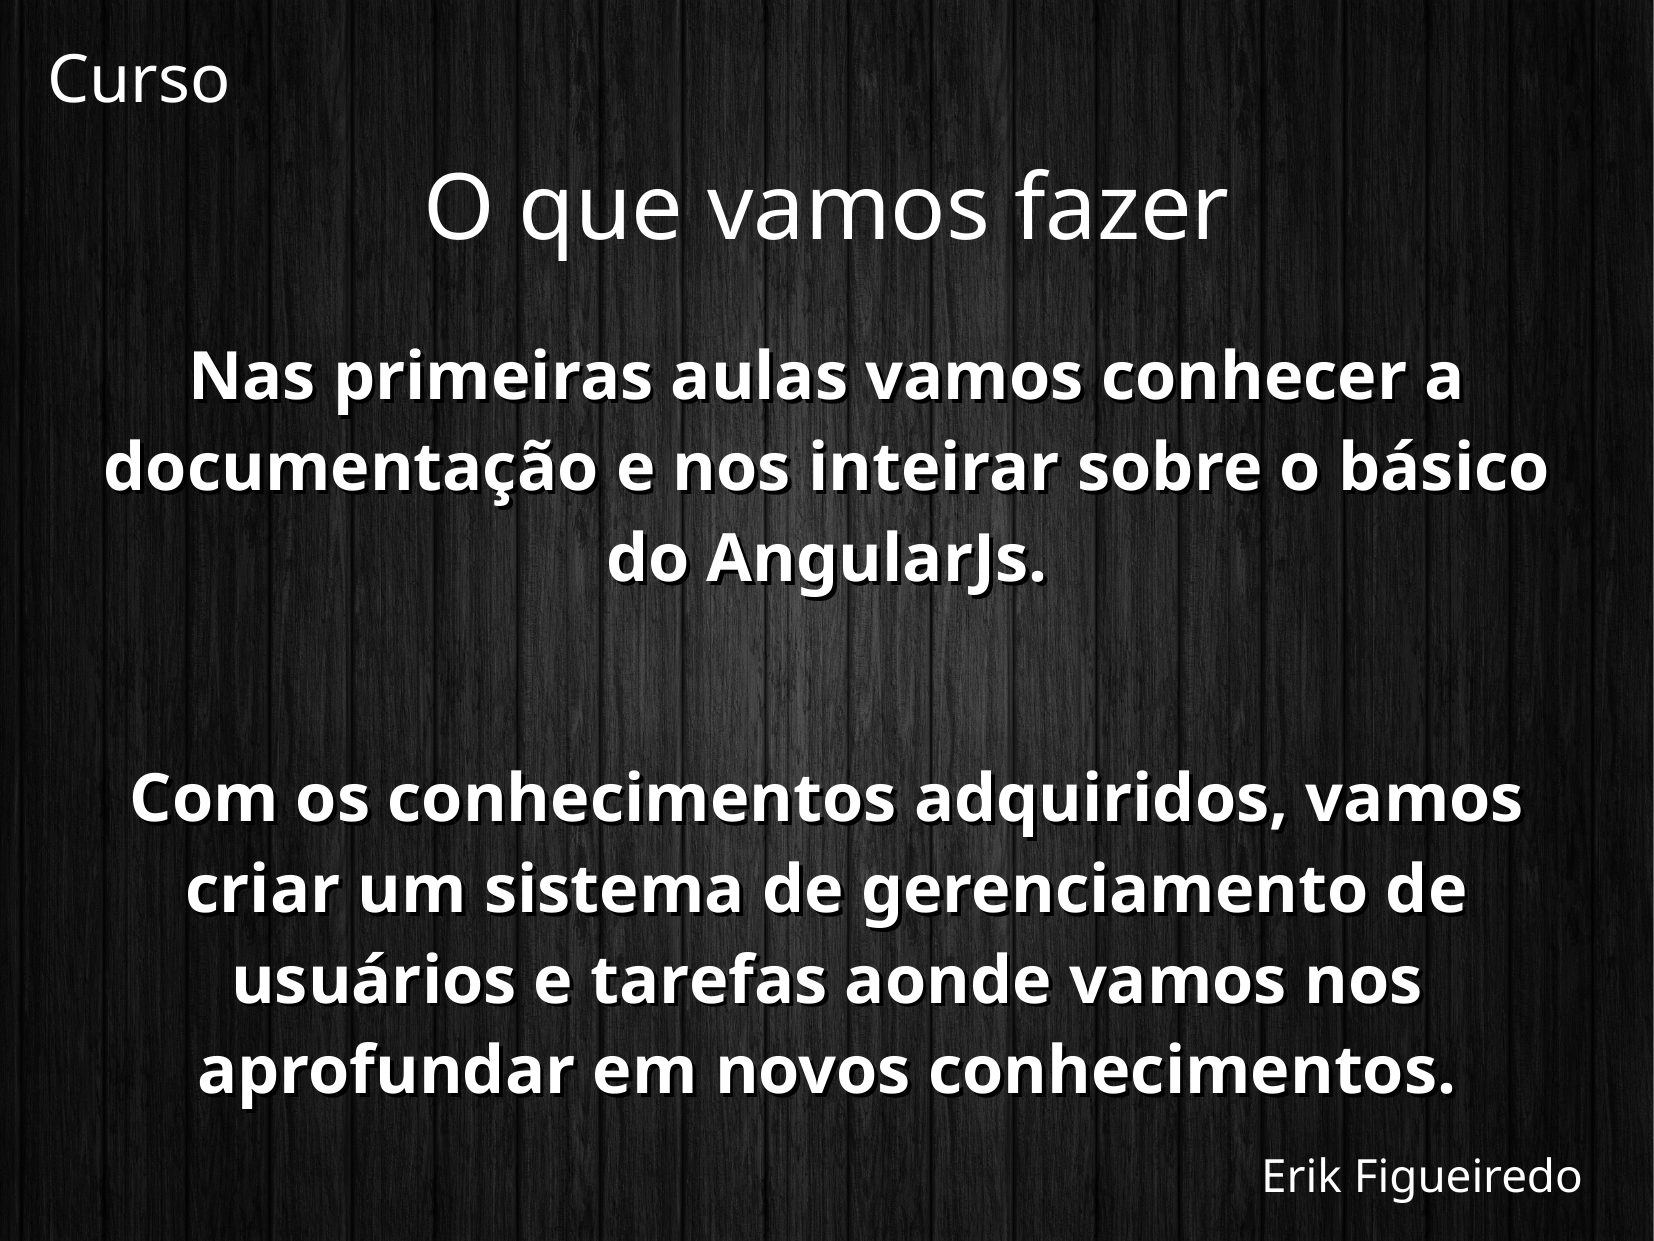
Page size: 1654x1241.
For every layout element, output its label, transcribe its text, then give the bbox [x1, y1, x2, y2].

list Nas primeiras aulas vamos conhecer a documentação e nos inteirar sobre o básico do AngularJs. Com os conhecimentos adquiridos, vamos criar um sistema de gerenciamento de usuários e tarefas aonde vamos nos aprofundar em novos conhecimentos. [83, 311, 1572, 1131]
text_box Erik Figueiredo [768, 1133, 1596, 1217]
title O que vamos fazer [83, 129, 1572, 278]
text_box Curso [47, 35, 1087, 119]
picture [0, 0, 1654, 1241]
